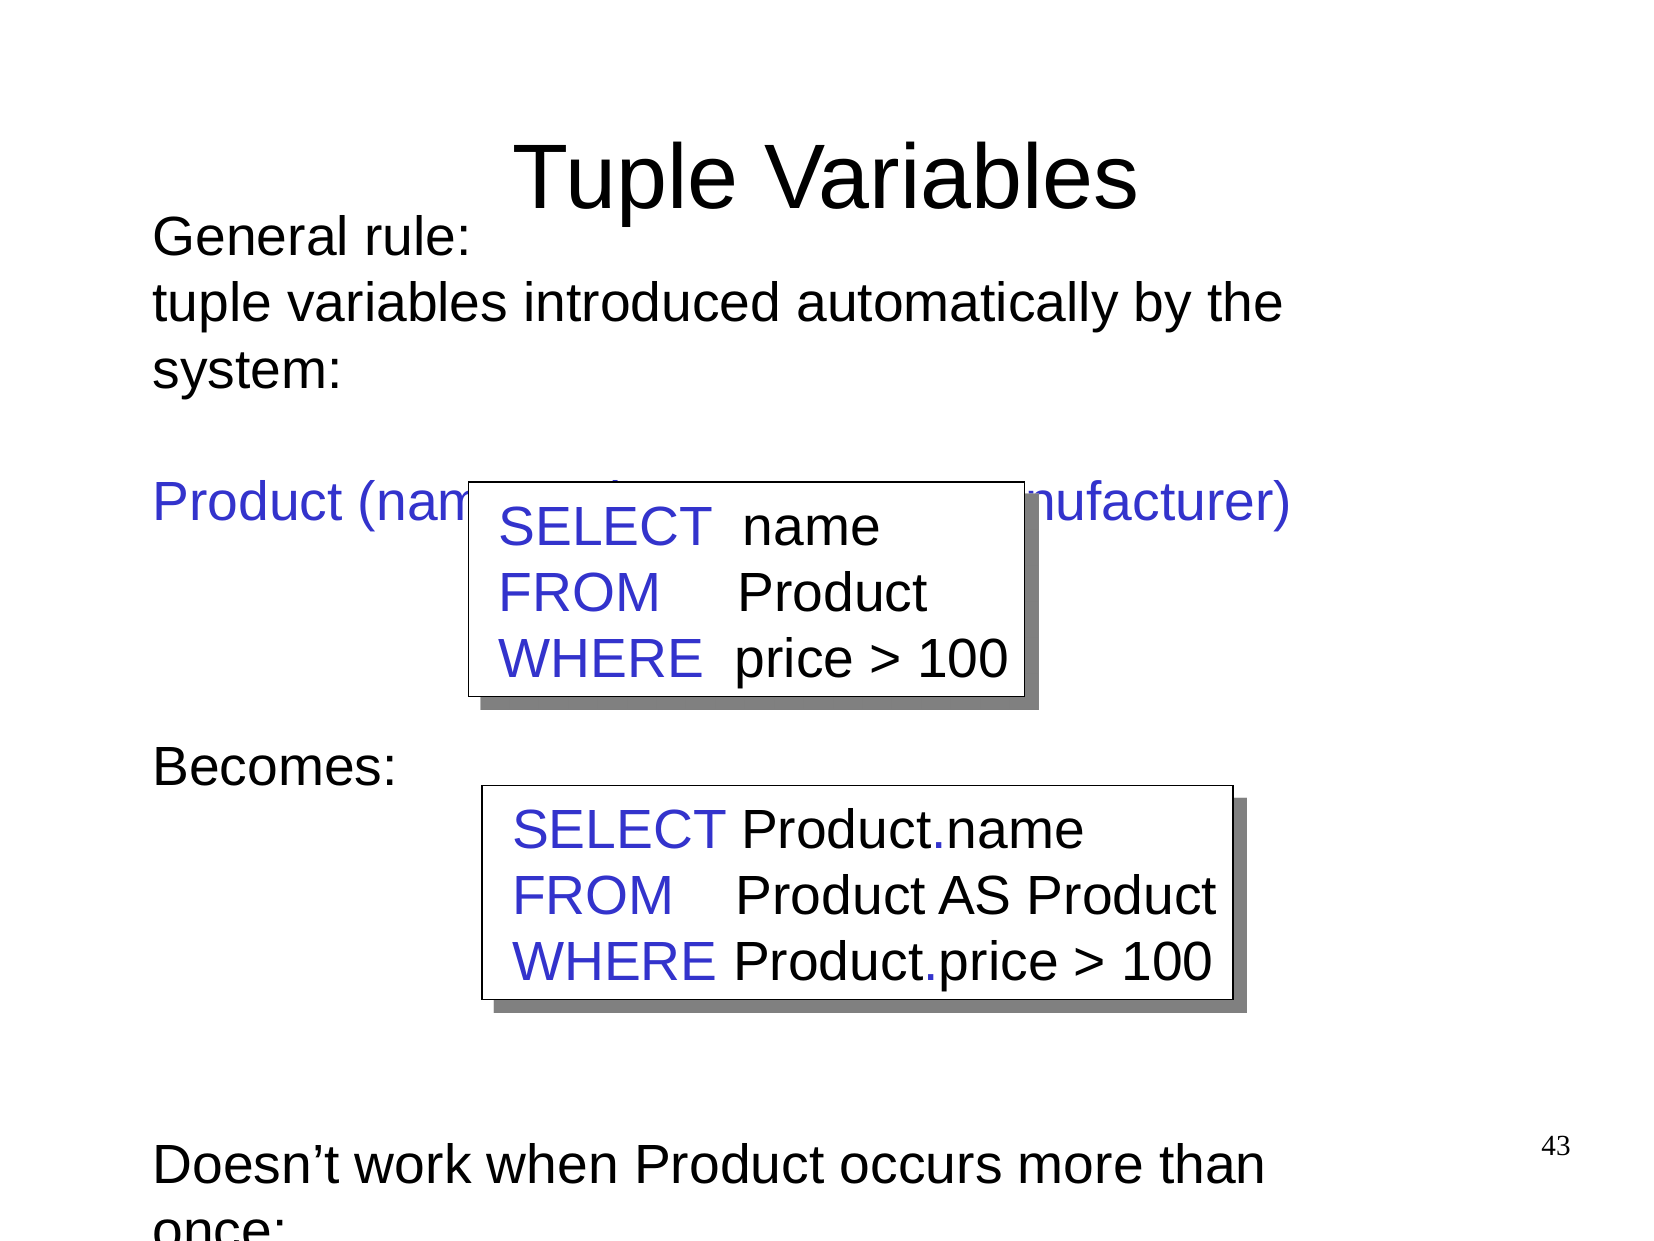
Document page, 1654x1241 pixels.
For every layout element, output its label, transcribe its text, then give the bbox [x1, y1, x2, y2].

text_box General rule: tuple variables introduced automatically by the system: Product (name, price, category, manufacturer) Becomes: Doesn’t work when Product occurs more than once: In that case the user needs to define variables explicitly. [137, 192, 1428, 1241]
text_box SELECT Product.name FROM Product AS Product WHERE Product.price > 100 [482, 785, 1233, 1000]
title Tuple Variables [124, 68, 1530, 276]
text_box SELECT name FROM Product WHERE price > 100 [468, 482, 1025, 697]
